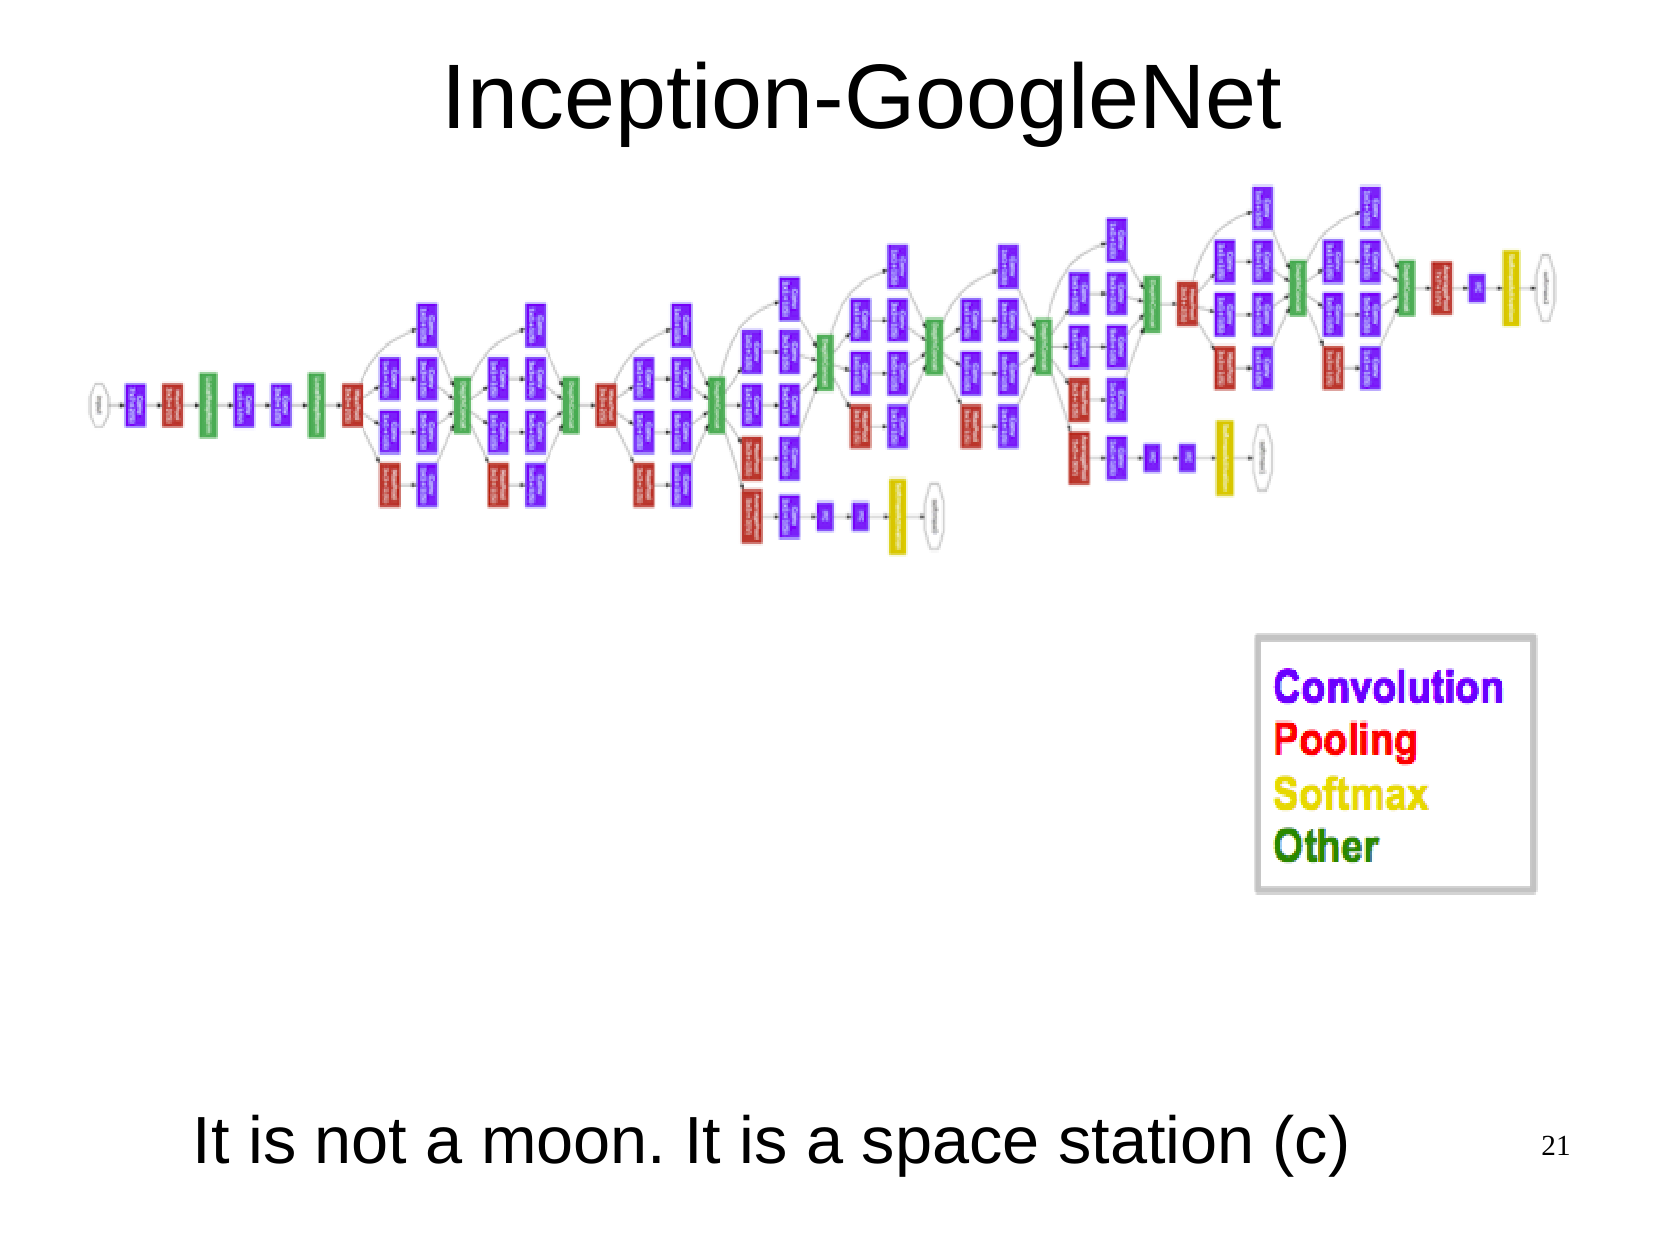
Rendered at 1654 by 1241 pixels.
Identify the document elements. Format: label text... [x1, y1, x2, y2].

text_box It is not a moon. It is a space station (c) [60, 1021, 1486, 1241]
text_box Inception-GoogleNet [330, 45, 1396, 148]
picture [53, 137, 1587, 930]
